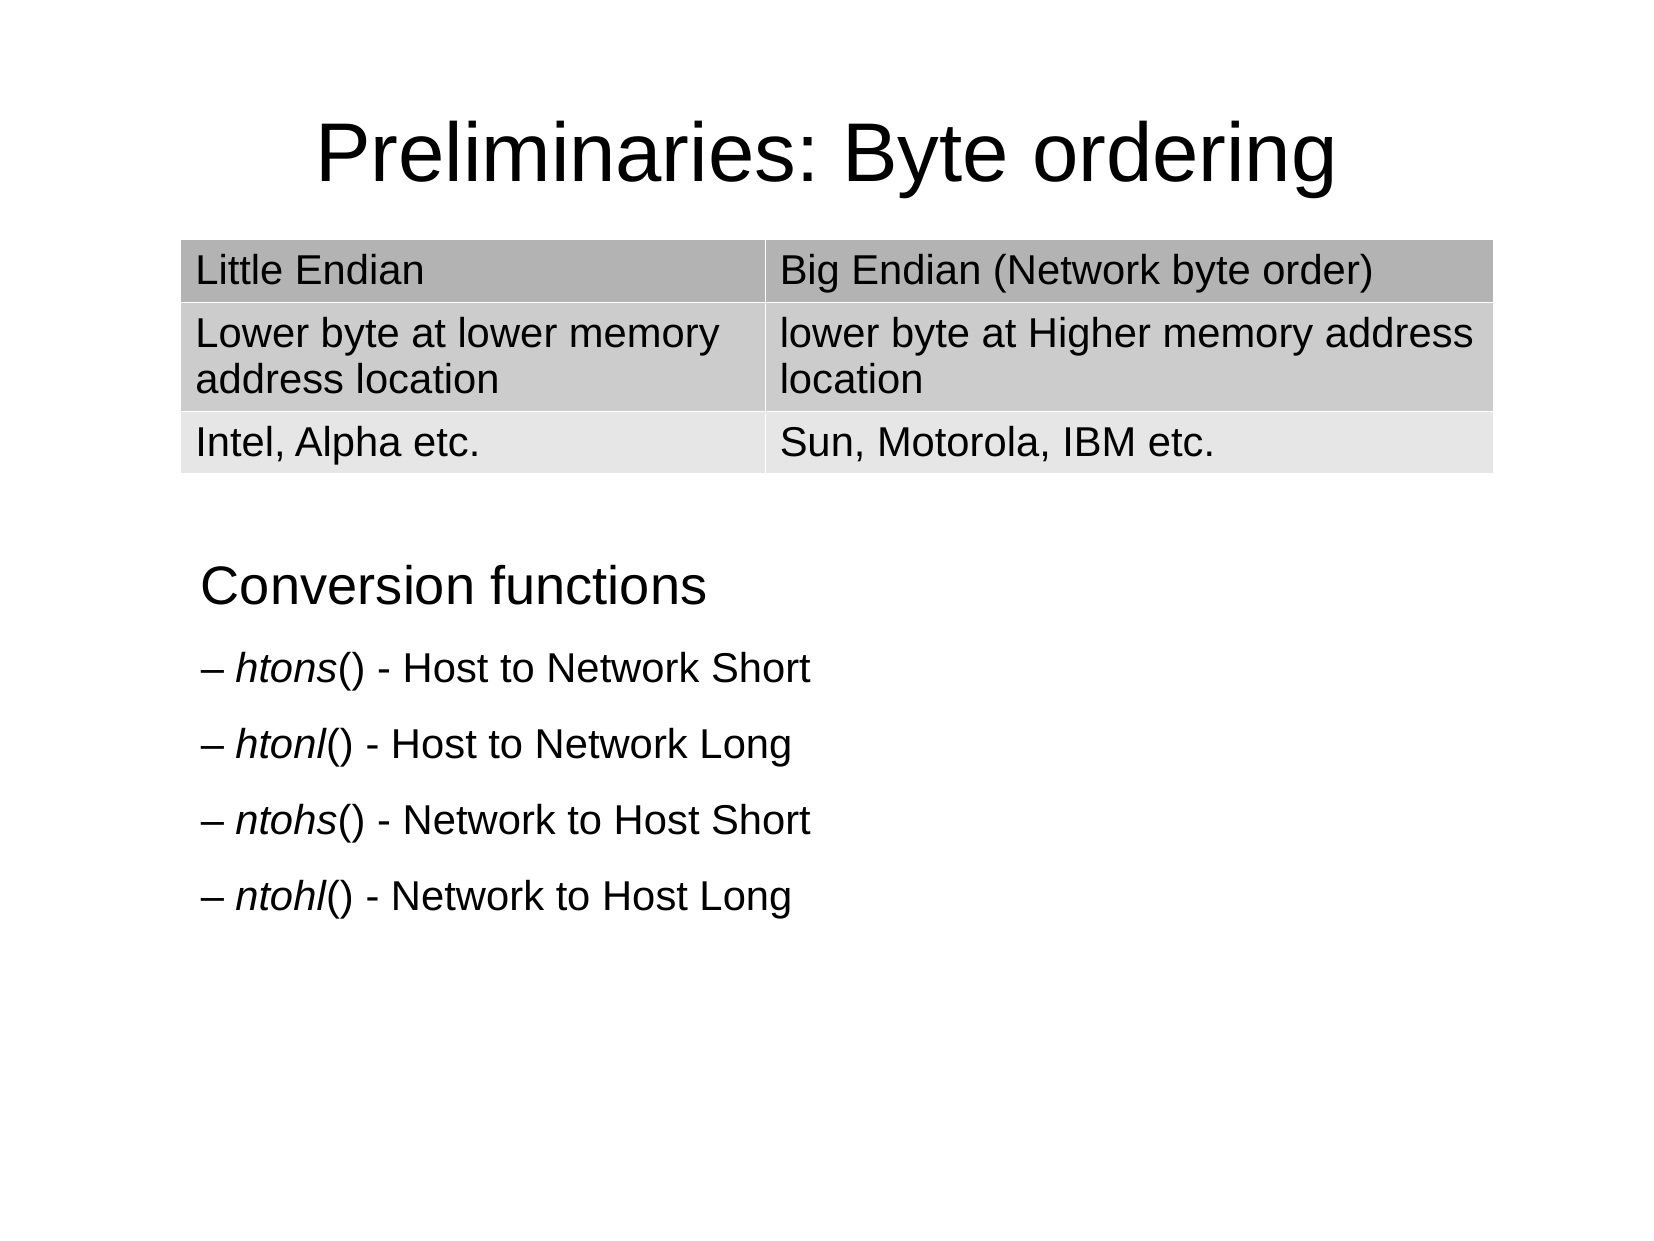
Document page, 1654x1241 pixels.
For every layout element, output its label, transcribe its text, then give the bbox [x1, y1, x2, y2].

table_cell lower byte at Higher memory address location [766, 303, 1493, 411]
table_header Little Endian [181, 240, 765, 302]
table_cell Sun, Motorola, IBM etc. [766, 412, 1493, 473]
list Conversion functions – htons() - Host to Network Short – htonl() - Host to Network Long – ntohs() - Network to Host Short – ntohl() - Network to Host Long [129, 555, 1619, 1109]
table_header Big Endian (Network byte order) [766, 240, 1493, 302]
table_cell Lower byte at lower memory address location [181, 303, 765, 411]
title Preliminaries: Byte ordering [82, 49, 1571, 257]
table_cell Intel, Alpha etc. [181, 412, 765, 473]
